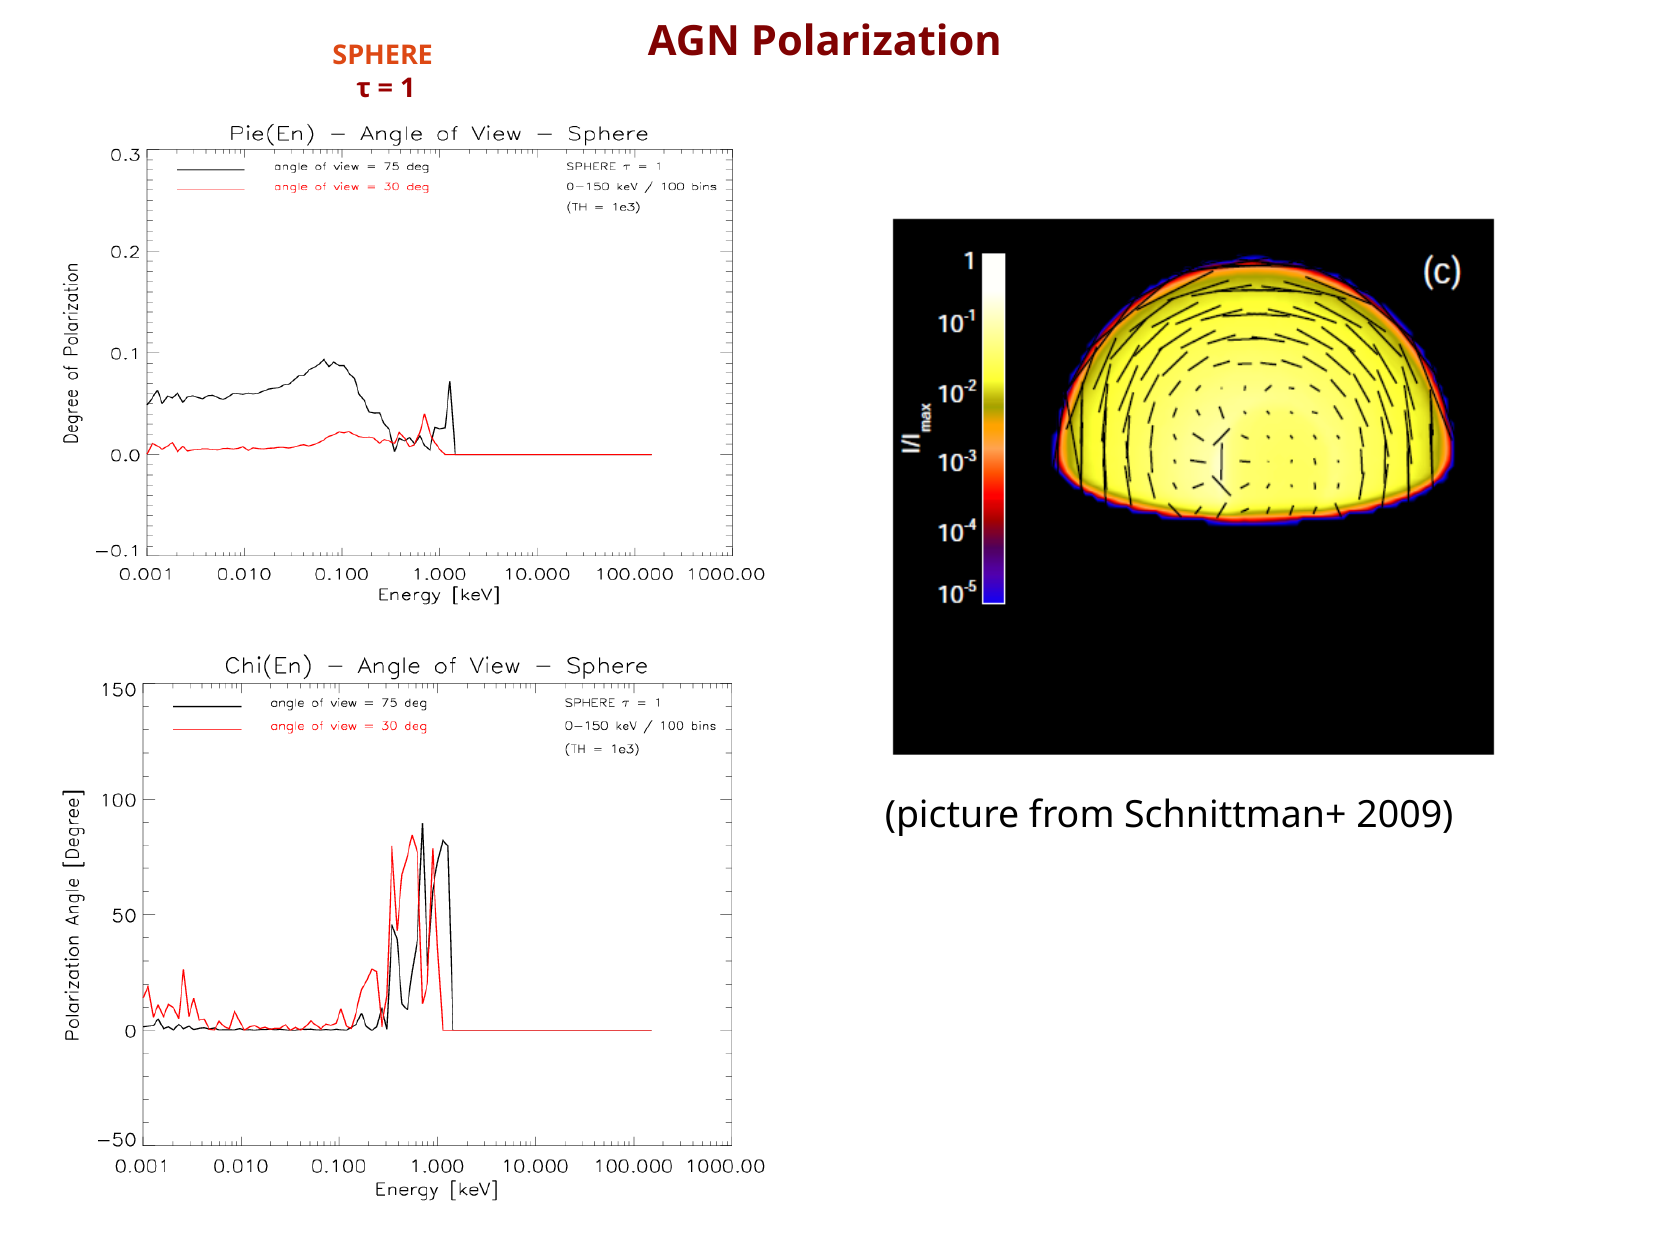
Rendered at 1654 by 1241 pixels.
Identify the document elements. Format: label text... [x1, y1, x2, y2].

picture [885, 212, 1501, 766]
text_box (picture from Schnittman+ 2009) [870, 780, 1525, 839]
picture [25, 649, 766, 1216]
text_box AGN Polarization [0, 5, 1651, 72]
text_box SPHERE τ = 1 [300, 29, 466, 111]
picture [30, 119, 766, 618]
